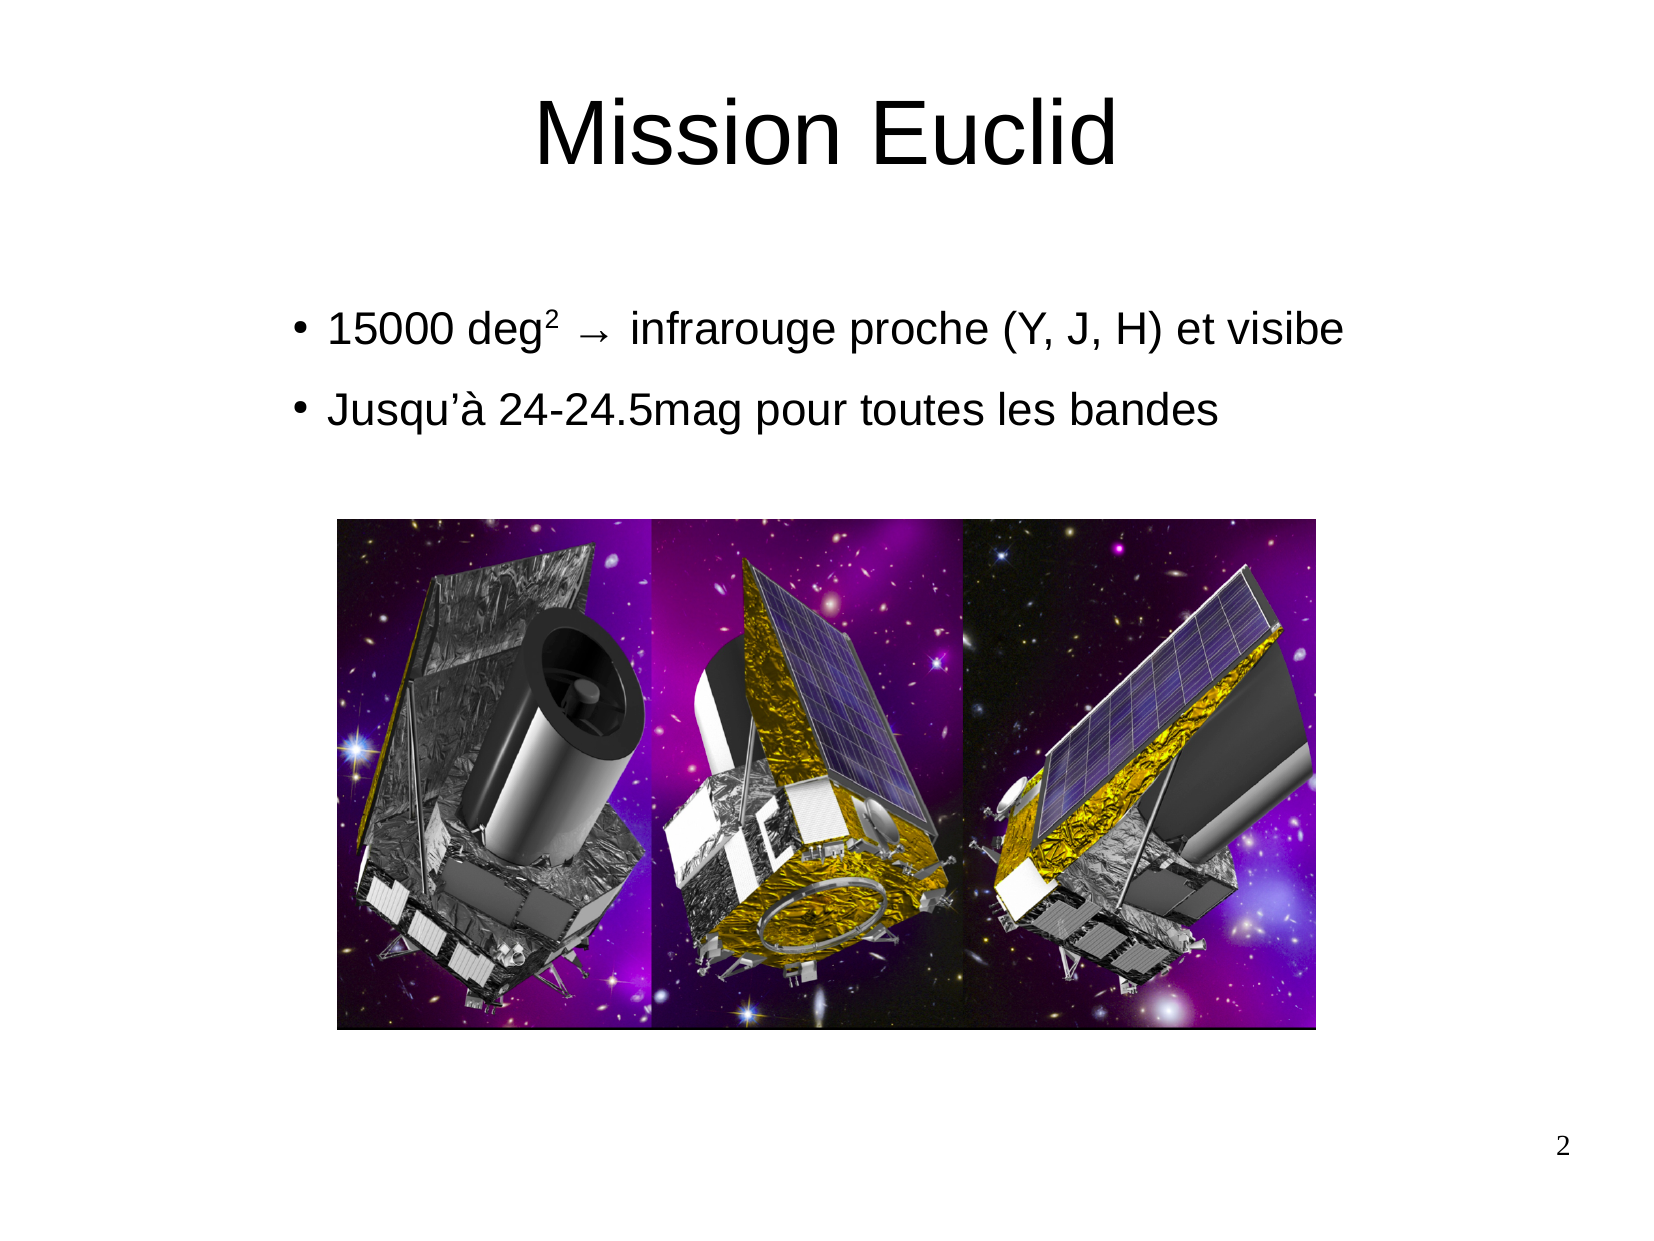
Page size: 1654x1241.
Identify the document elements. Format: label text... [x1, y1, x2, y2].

text_box 15000 deg2 → infrarouge proche (Y, J, H) et visibe Jusqu’à 24-24.5mag pour toutes les bandes [277, 295, 1376, 443]
picture [337, 519, 1316, 1030]
title Mission Euclid [82, 52, 1571, 213]
